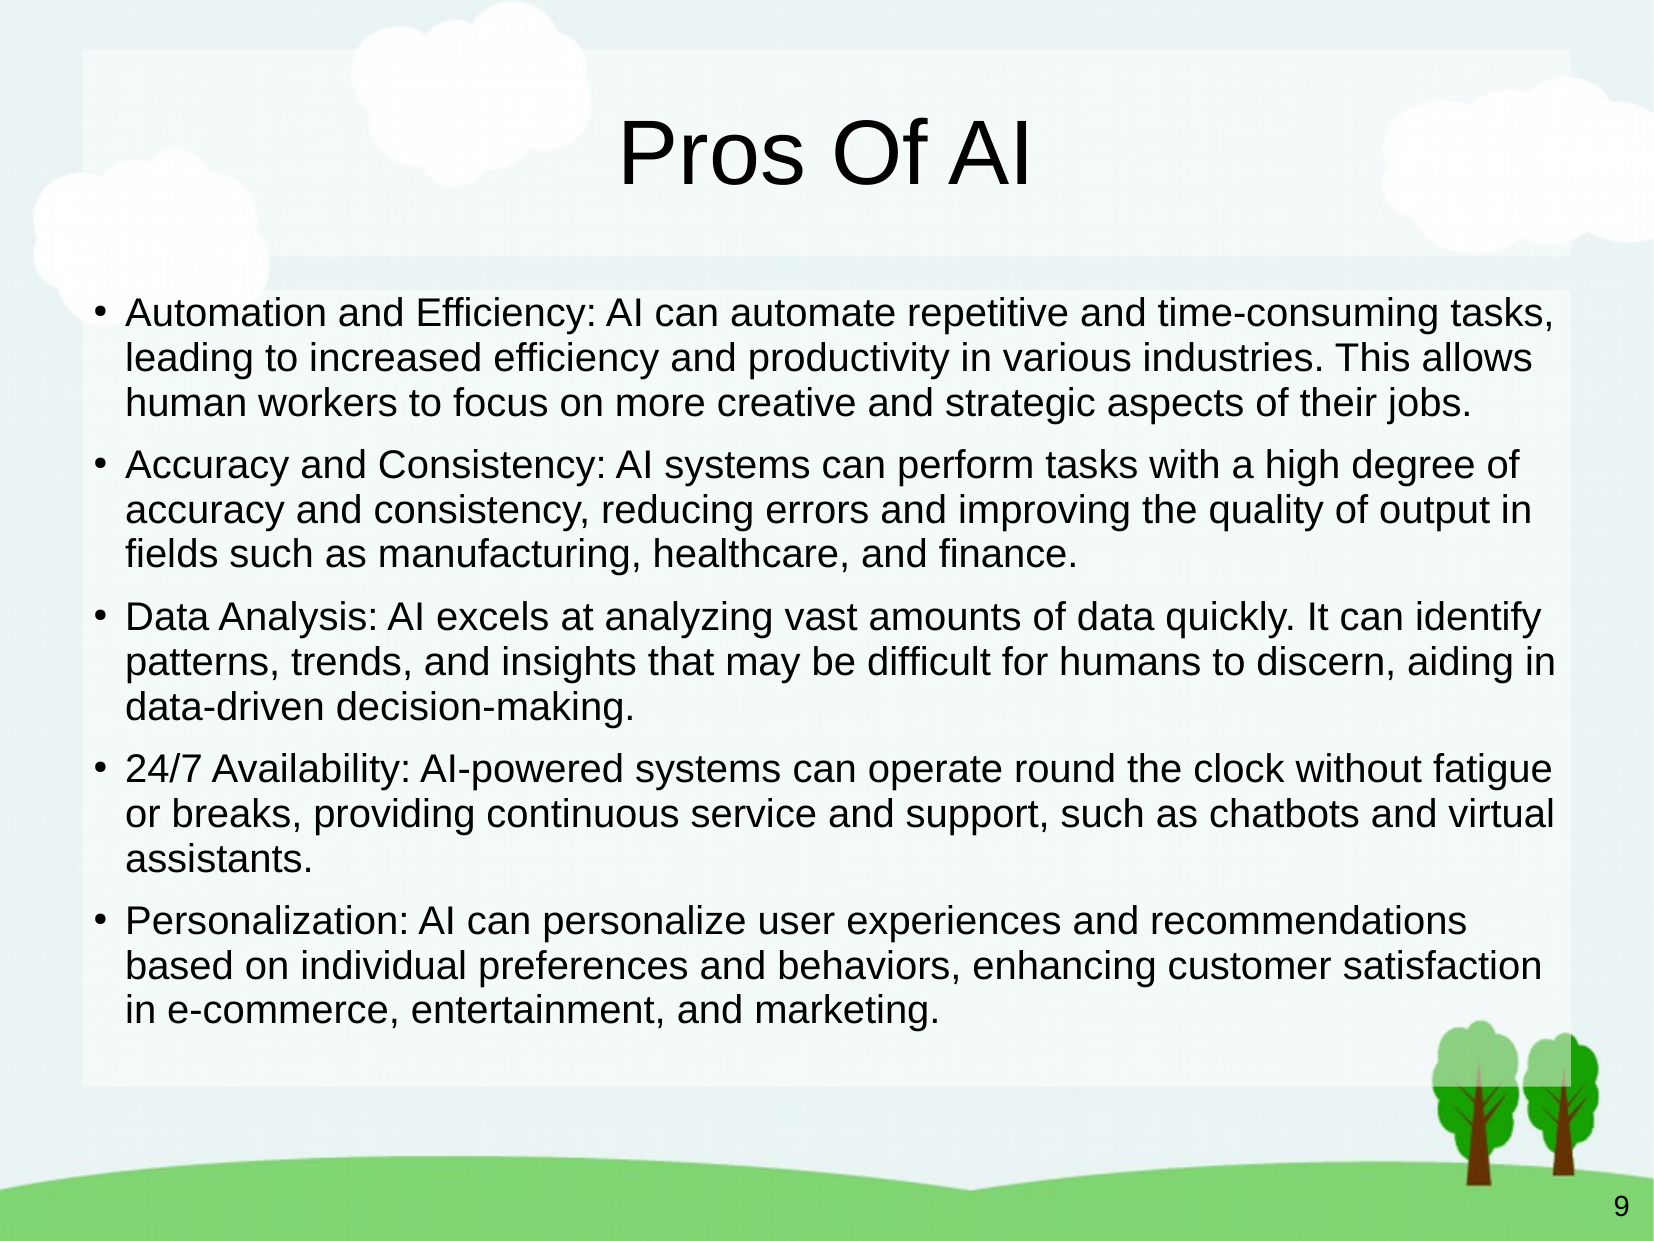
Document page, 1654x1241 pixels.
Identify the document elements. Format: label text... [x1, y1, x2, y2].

title Pros Of AI [82, 49, 1571, 257]
list Automation and Efficiency: AI can automate repetitive and time-consuming tasks, leading to increased efficiency and productivity in various industries. This allows human workers to focus on more creative and strategic aspects of their jobs. Accuracy and Consistency: AI systems can perform tasks with a high degree of accuracy and consistency, reducing errors and improving the quality of output in fields such as manufacturing, healthcare, and finance. Data Analysis: AI excels at analyzing vast amounts of data quickly. It can identify patterns, trends, and insights that may be difficult for humans to discern, aiding in data-driven decision-making. 24/7 Availability: AI-powered systems can operate round the clock without fatigue or breaks, providing continuous service and support, such as chatbots and virtual assistants. Personalization: AI can personalize user experiences and recommendations based on individual preferences and behaviors, enhancing customer satisfaction in e-commerce, entertainment, and marketing. [82, 290, 1571, 1087]
picture [0, 0, 1654, 1241]
